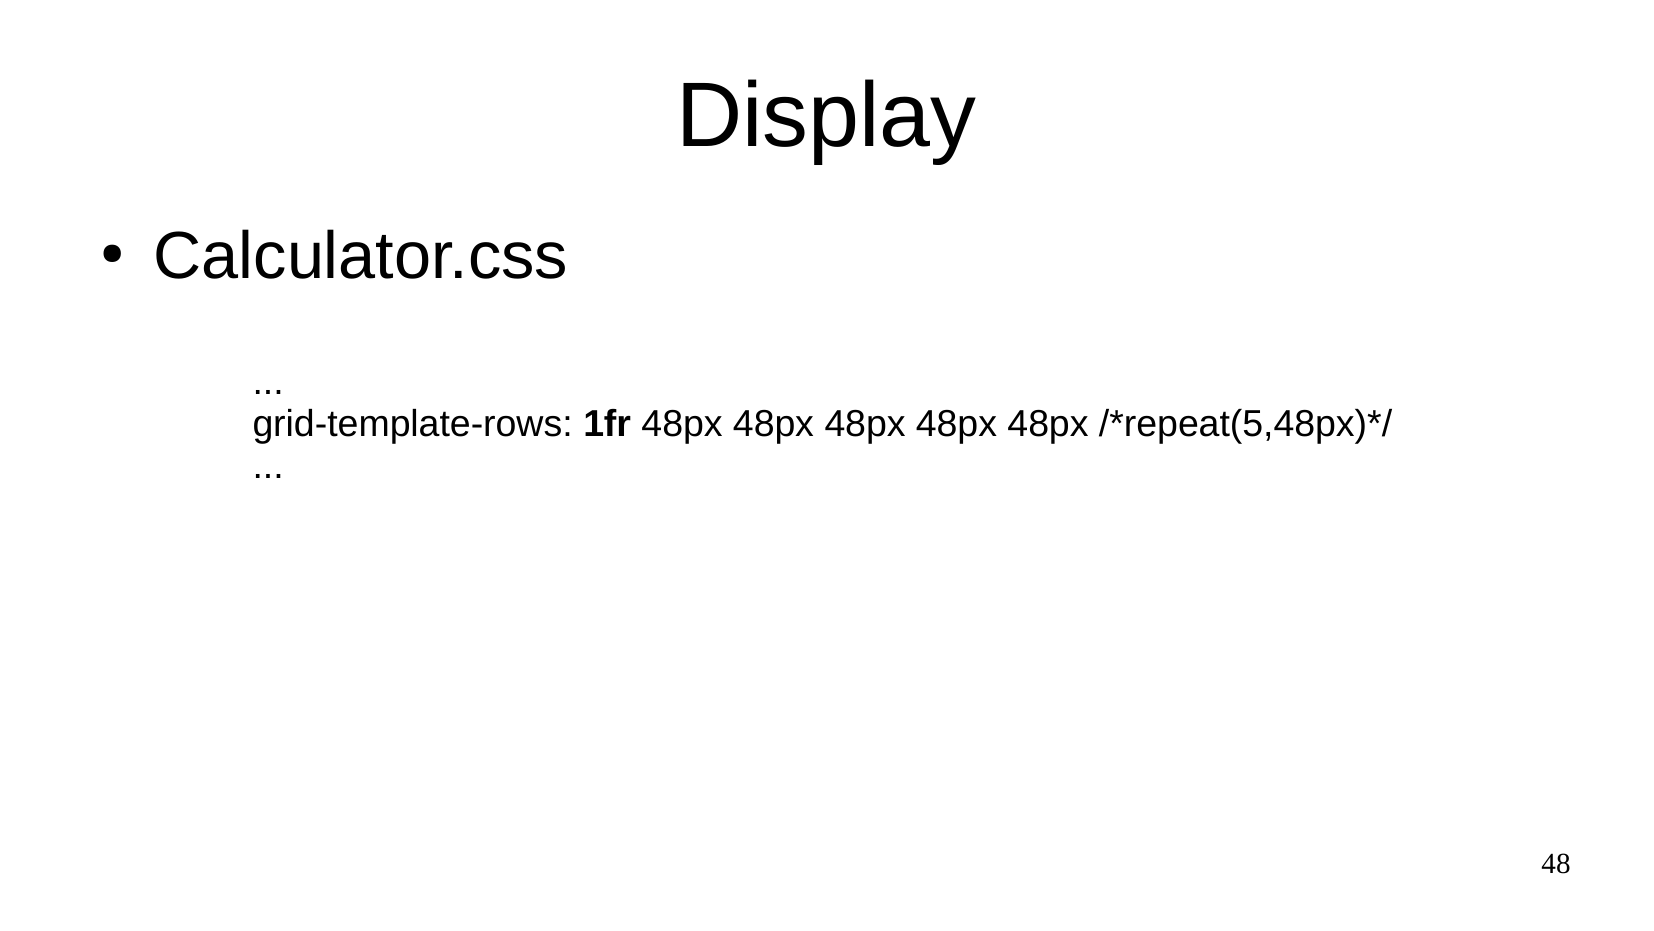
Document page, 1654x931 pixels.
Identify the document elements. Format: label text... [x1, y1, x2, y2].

title Display [82, 37, 1571, 193]
text_box ... grid-template-rows: 1fr 48px 48px 48px 48px 48px /*repeat(5,48px)*/ ... [237, 353, 1468, 495]
list Calculator.css [82, 217, 1571, 758]
